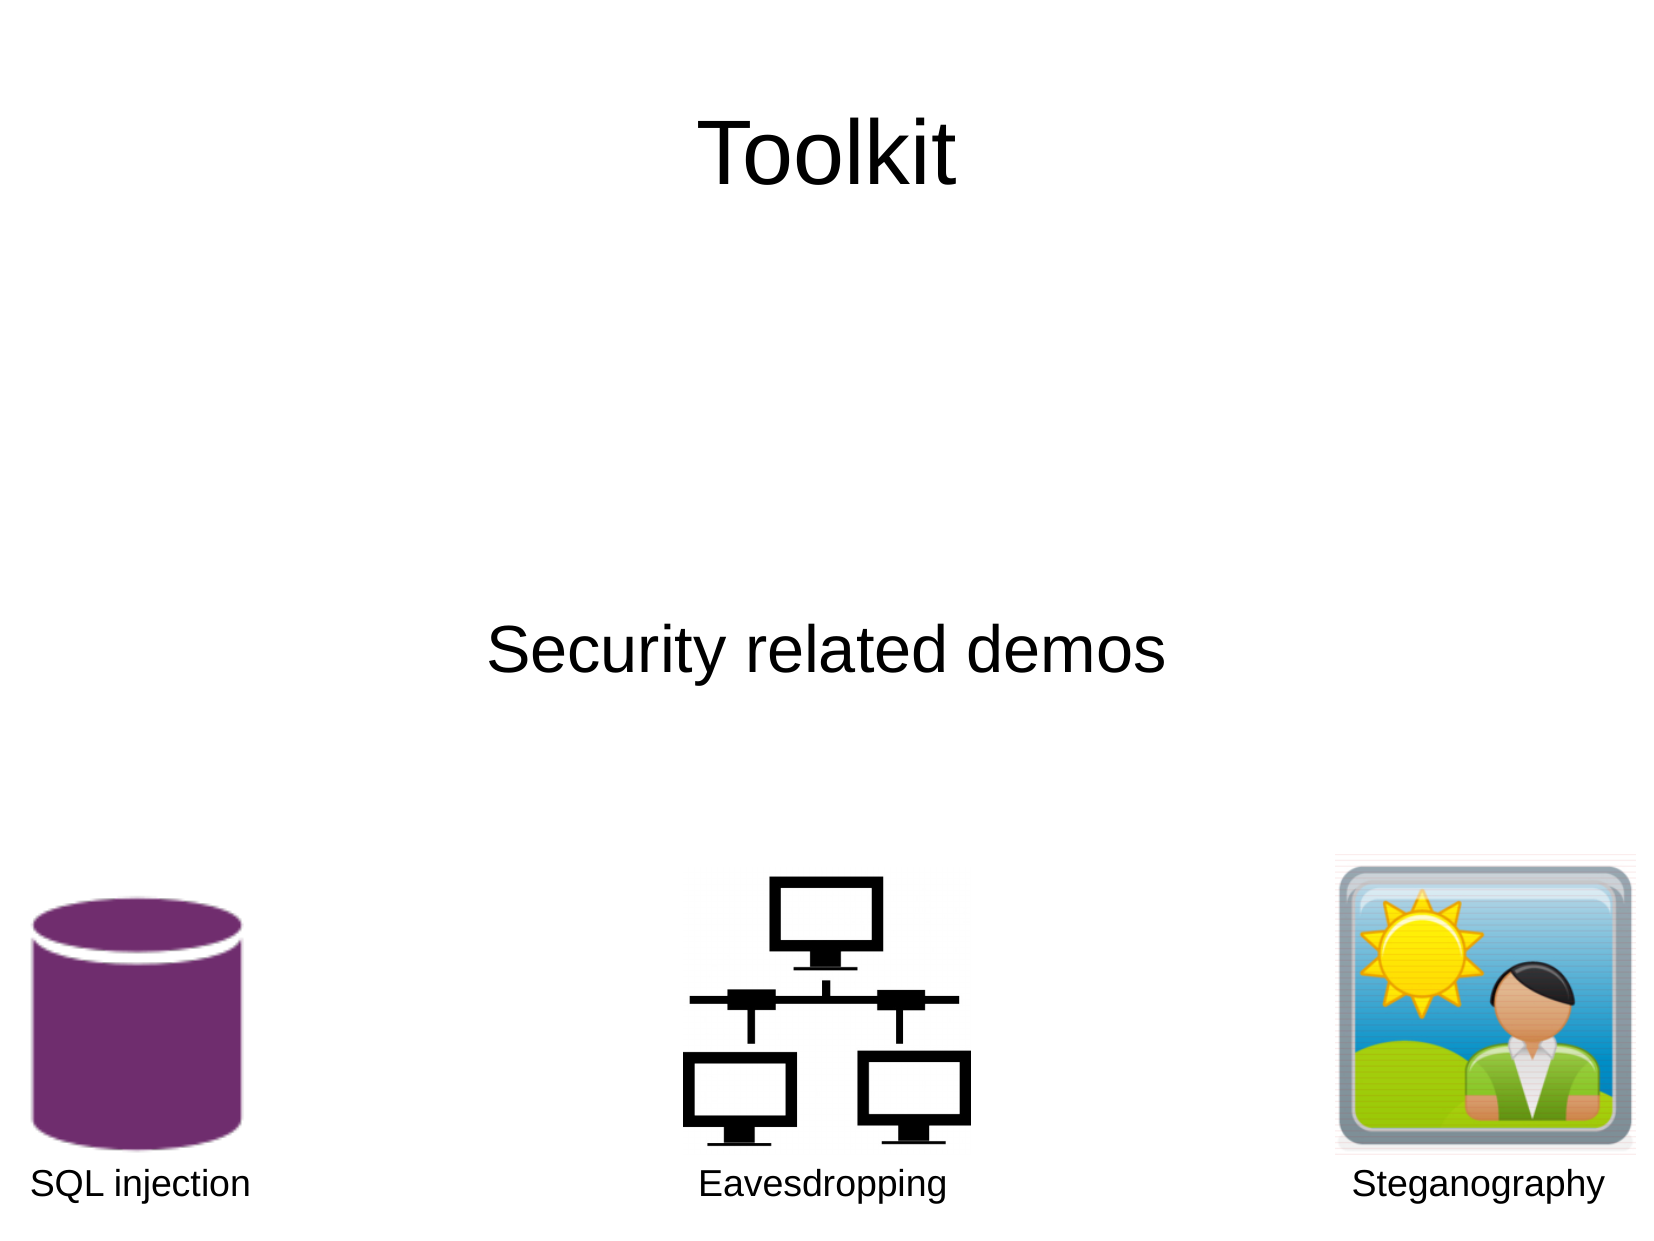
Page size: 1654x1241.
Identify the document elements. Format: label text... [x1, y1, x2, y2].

text_box SQL injection [15, 1155, 271, 1212]
text_box Eavesdropping [683, 1155, 969, 1216]
subtitle Security related demos [82, 290, 1571, 1010]
text_box Steganography [1336, 1155, 1621, 1212]
picture [683, 1010, 971, 1156]
title Toolkit [82, 49, 1571, 257]
picture [1335, 854, 1636, 1156]
picture [0, 875, 286, 1171]
